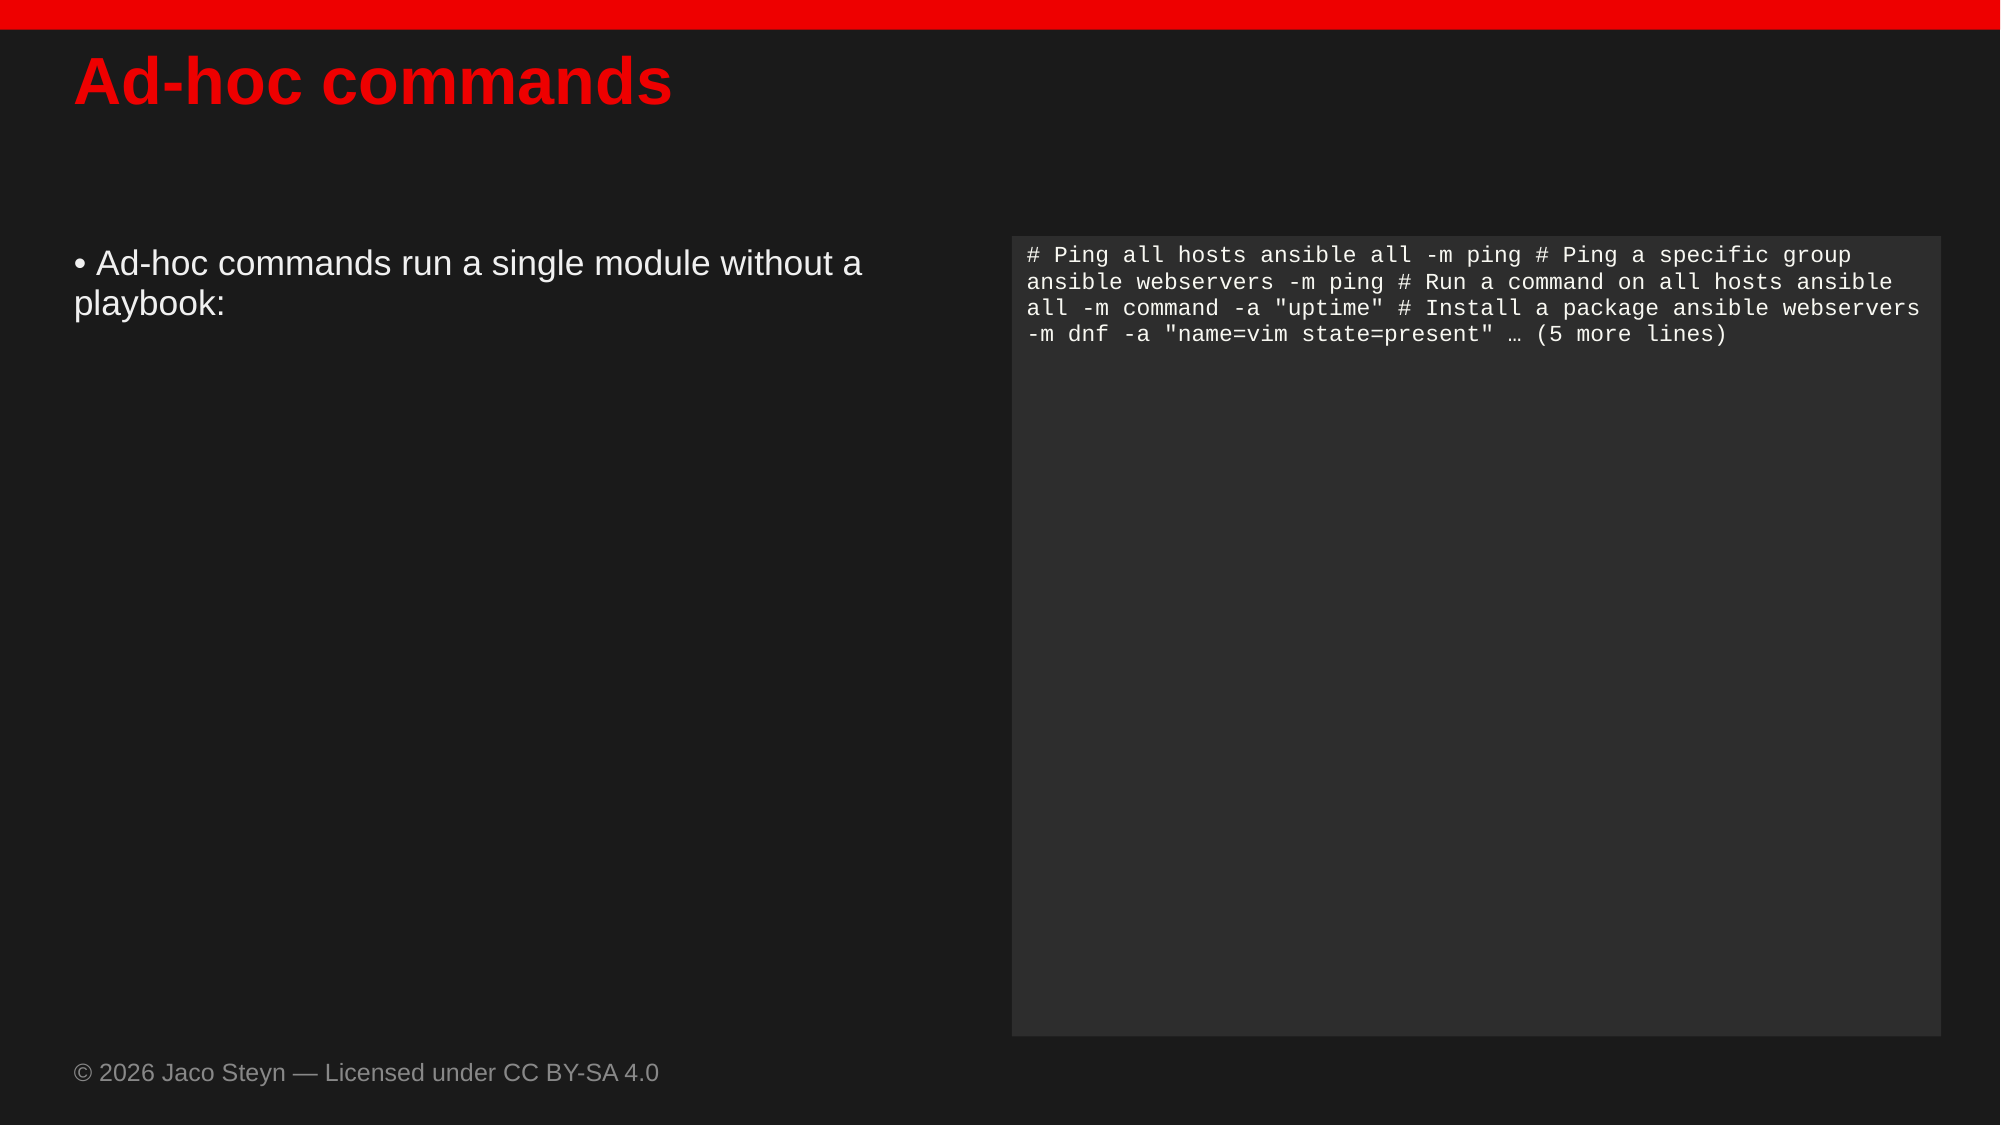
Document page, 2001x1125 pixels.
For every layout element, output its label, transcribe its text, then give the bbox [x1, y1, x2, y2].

text_box © 2026 Jaco Steyn — Licensed under CC BY-SA 4.0 [59, 1051, 1942, 1093]
text_box [0, 0, 2001, 30]
text_box • Ad-hoc commands run a single module without a playbook: [59, 236, 989, 1037]
text_box # Ping all hosts ansible all -m ping # Ping a specific group ansible webservers -m ping # Run a command on all hosts ansible all -m command -a "uptime" # Install a package ansible webservers -m dnf -a "name=vim state=present" … (5 more lines) [1011, 236, 1942, 1037]
text_box Ad-hoc commands [59, 36, 1942, 208]
